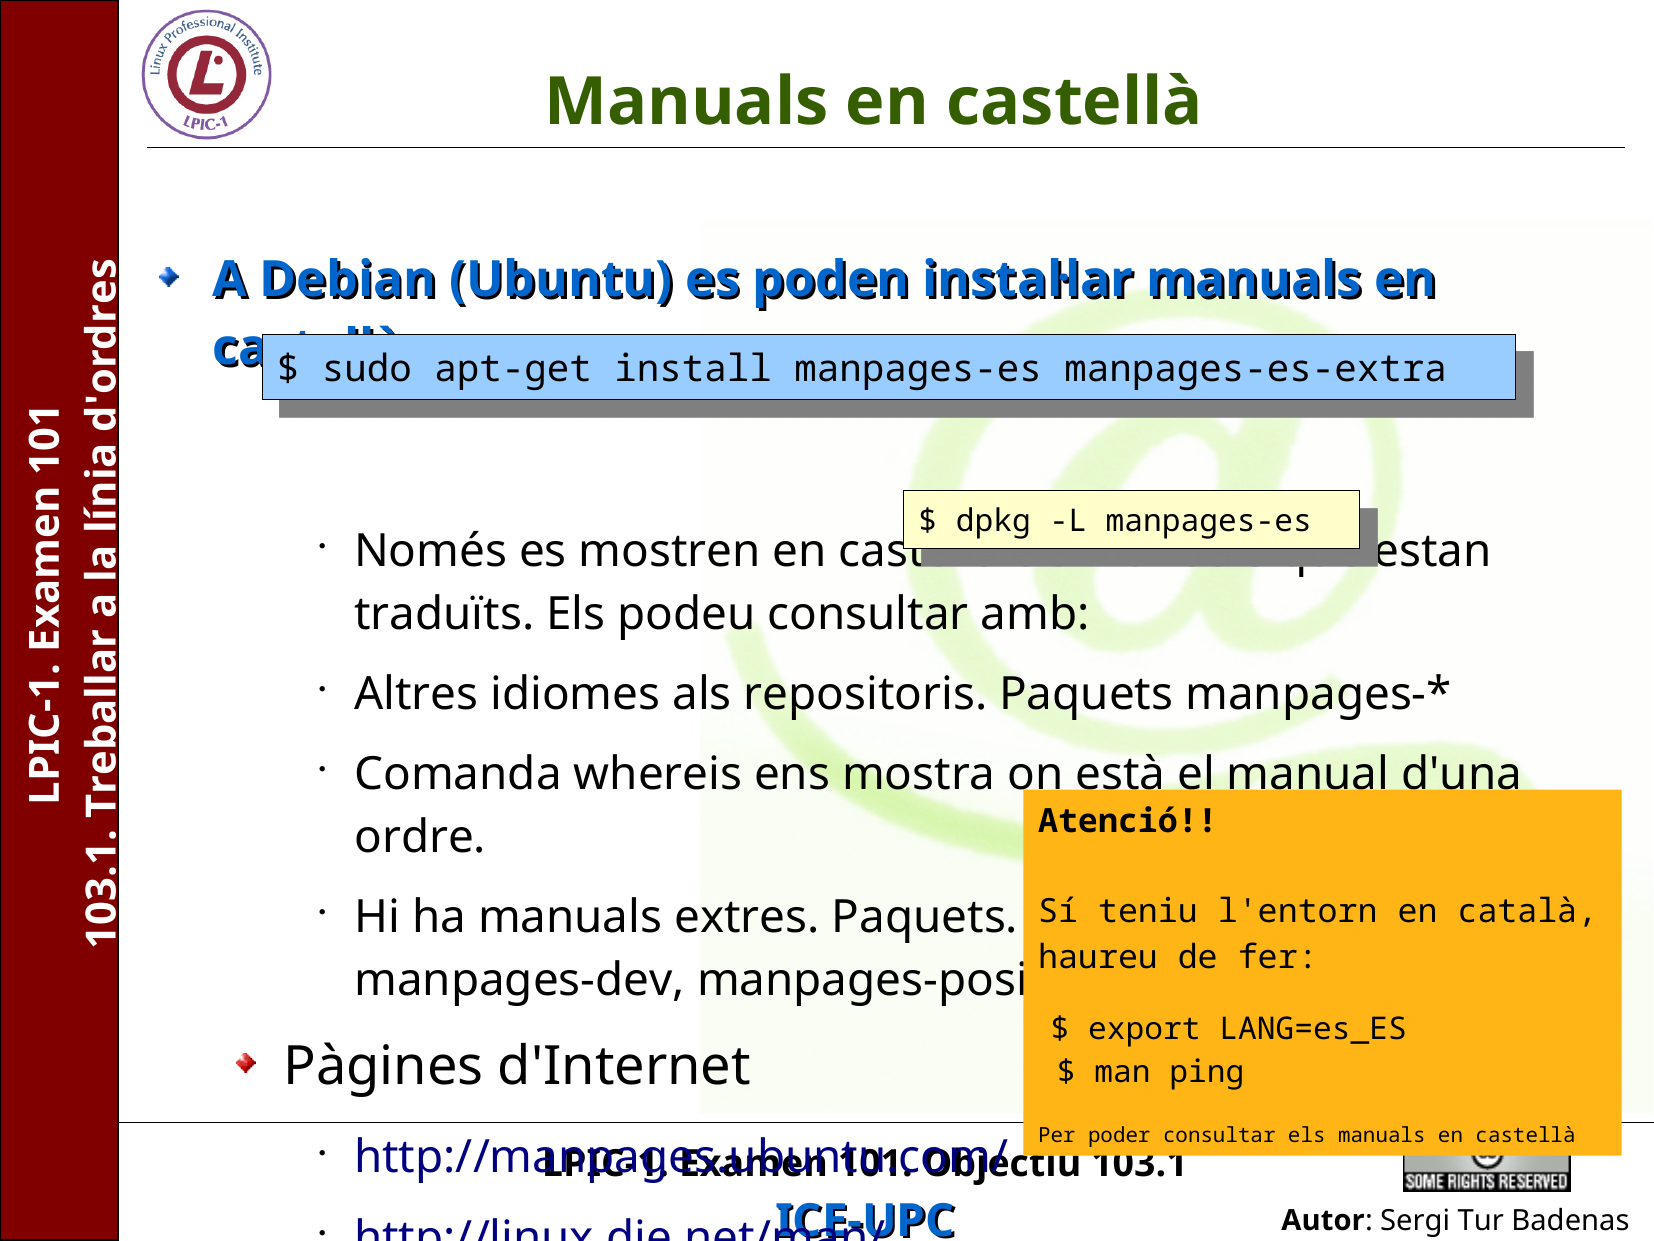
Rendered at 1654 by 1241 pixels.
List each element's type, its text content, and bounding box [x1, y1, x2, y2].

list A Debian (Ubuntu) es poden instal·lar manuals en castellà: Només es mostren en castellà els manuals que estan traduïts. Els podeu consultar amb: Altres idiomes als repositoris. Paquets manpages-* Comanda whereis ens mostra on està el manual d'una ordre. Hi ha manuals extres. Paquets. Manpages-extra, manpages-dev, manpages-posix... Pàgines d'Internet http://manpages.ubuntu.com/ http://linux.die.net/man/ [141, 242, 1630, 1078]
picture [1403, 1156, 1571, 1192]
picture [700, 217, 1654, 1113]
text_box $ sudo apt-get install manpages-es manpages-es-extra [262, 334, 1516, 394]
title Manuals en castellà [129, 56, 1619, 141]
text_box Atenció!! Sí teniu l'entorn en català, haureu de fer: $ export LANG=es_ES $ man ping Per poder consultar els manuals en castellà [1023, 789, 1622, 1104]
picture [700, 1078, 1023, 1113]
text_box $ dpkg -L manpages-es [903, 490, 1360, 544]
picture [135, 5, 277, 56]
